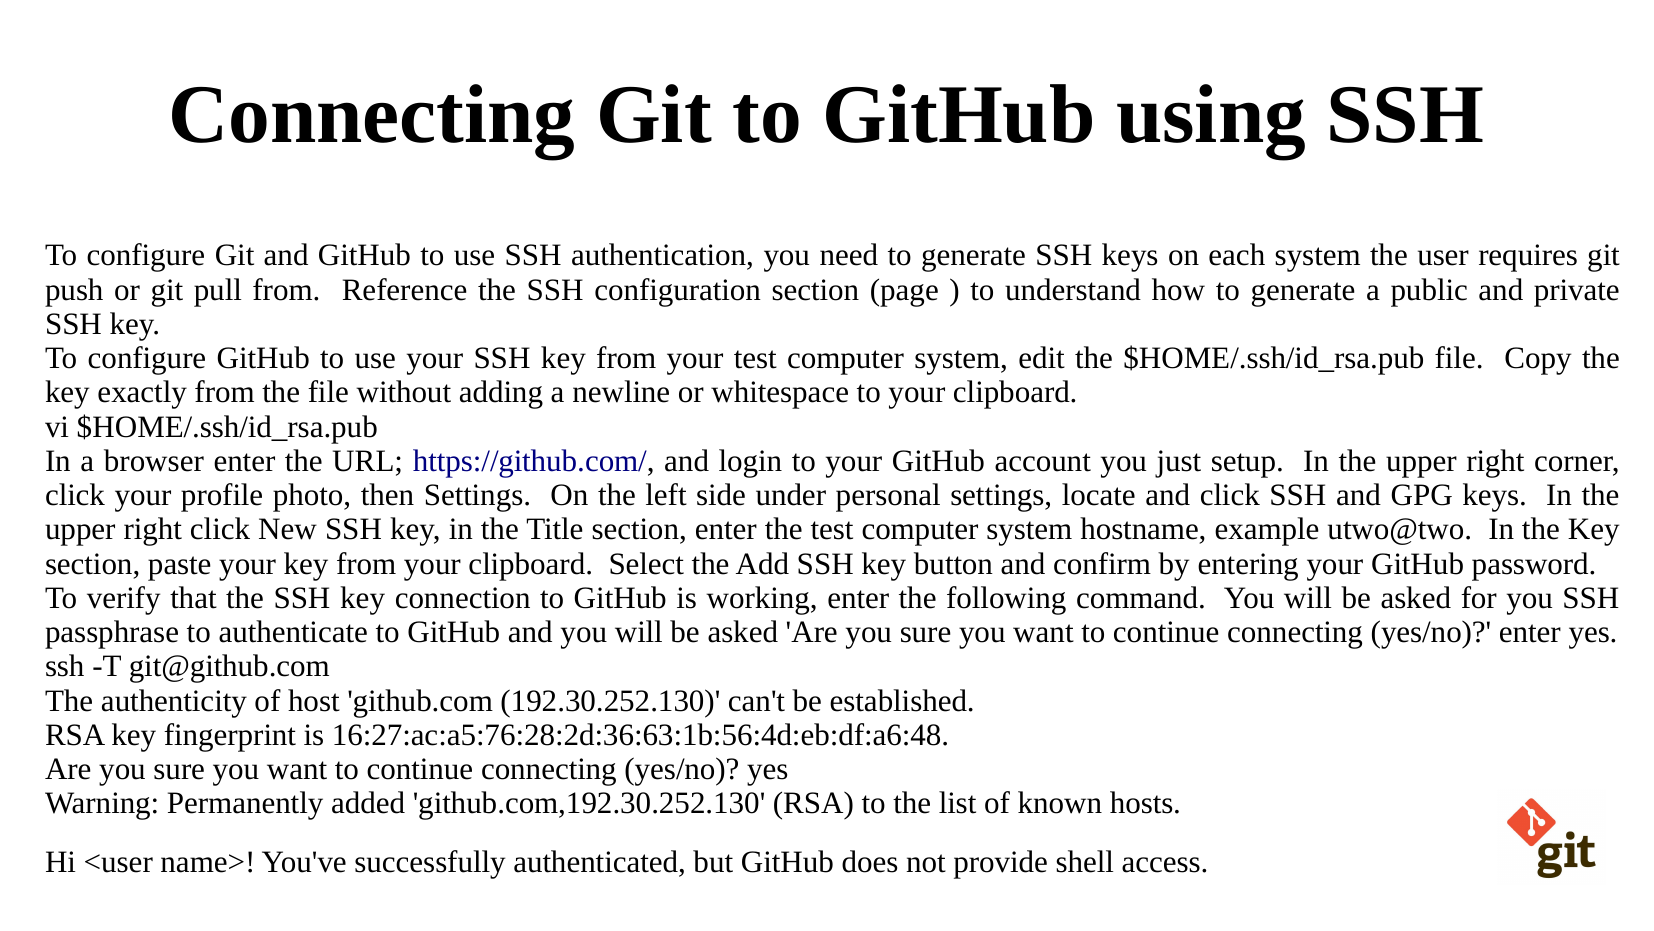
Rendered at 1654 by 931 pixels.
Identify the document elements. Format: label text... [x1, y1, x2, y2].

picture [1497, 789, 1606, 886]
list To configure Git and GitHub to use SSH authentication, you need to generate SSH keys on each system the user requires git push or git pull from. Reference the SSH configuration section (page ) to understand how to generate a public and private SSH key. To configure GitHub to use your SSH key from your test computer system, edit the $HOME/.ssh/id_rsa.pub file. Copy the key exactly from the file without adding a newline or whitespace to your clipboard. vi $HOME/.ssh/id_rsa.pub In a browser enter the URL; https://github.com/, and login to your GitHub account you just setup. In the upper right corner, click your profile photo, then Settings. On the left side under personal settings, locate and click SSH and GPG keys. In the upper right click New SSH key, in the Title section, enter the test computer system hostname, example utwo@two. In the Key section, paste your key from your clipboard. Select the Add SSH key button and confirm by entering your GitHub password. To verify that the SSH key connection to GitHub is working, enter the following command. You will be asked for you SSH passphrase to authenticate to GitHub and you will be asked 'Are you sure you want to continue connecting (yes/no)?' enter yes. ssh -T git@github.com The authenticity of host 'github.com (192.30.252.130)' can't be established. RSA key fingerprint is 16:27:ac:a5:76:28:2d:36:63:1b:56:4d:eb:df:a6:48. Are you sure you want to continue connecting (yes/no)? yes Warning: Permanently added 'github.com,192.30.252.130' (RSA) to the list of known hosts. Hi <user name>! You've successfully authenticated, but GitHub does not provide shell access. [45, 217, 1621, 901]
title Connecting Git to GitHub using SSH [82, 37, 1571, 193]
